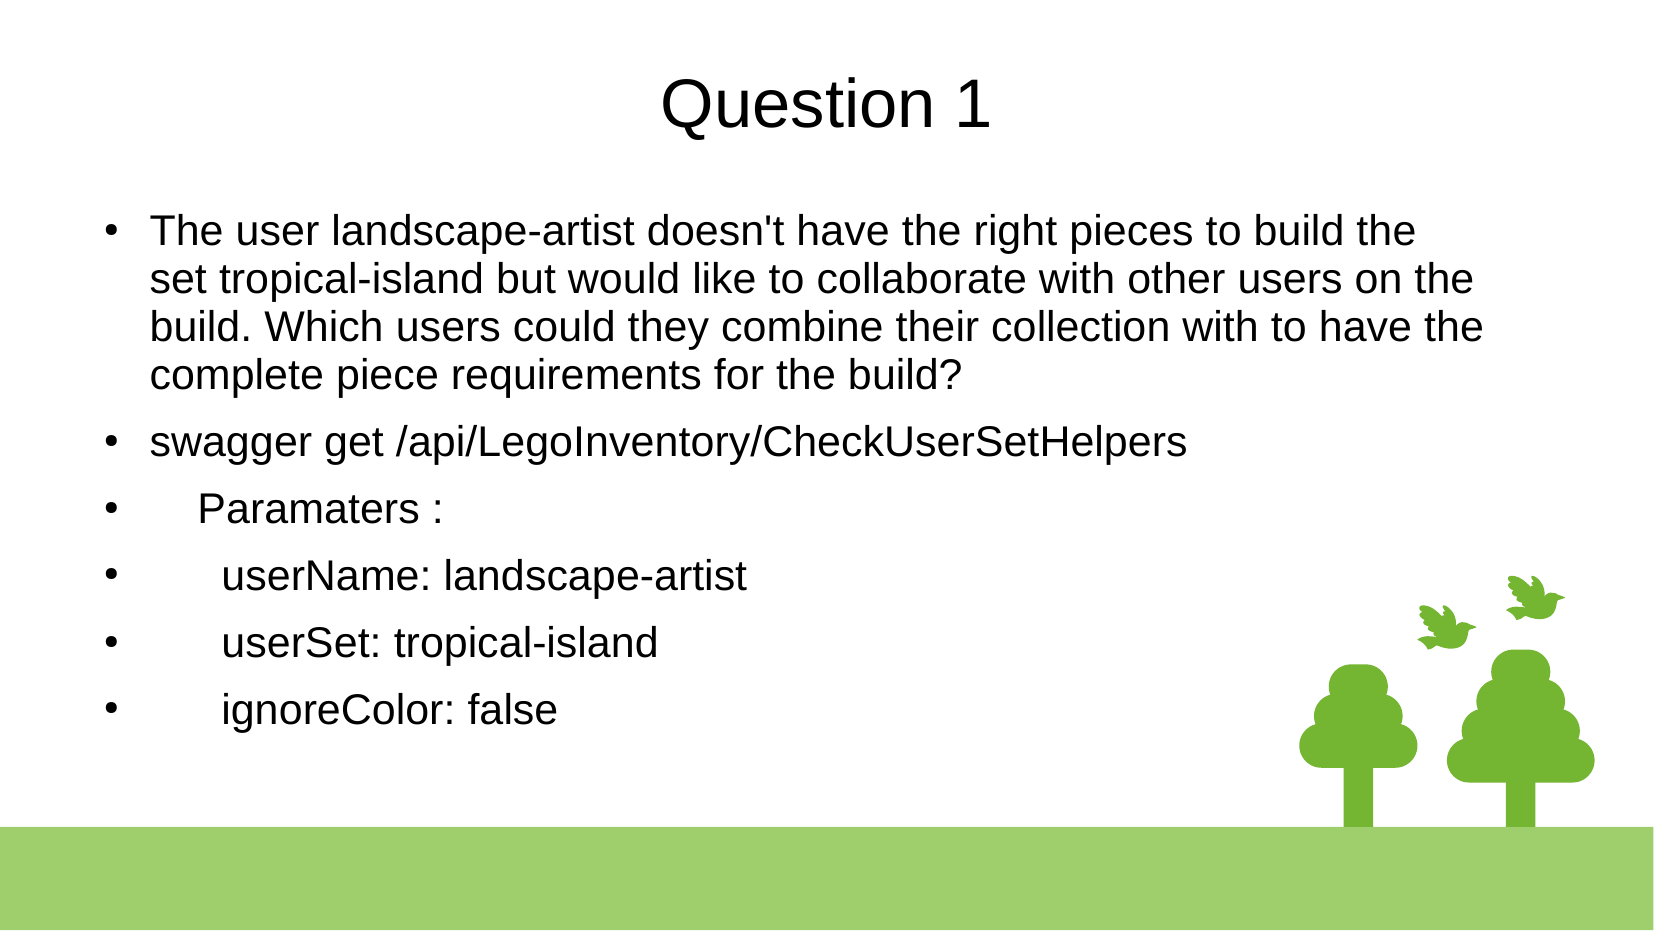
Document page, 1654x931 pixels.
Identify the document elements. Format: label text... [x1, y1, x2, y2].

title Question 1 [88, 29, 1565, 178]
list The user landscape-artist doesn't have the right pieces to build the set tropical-island but would like to collaborate with other users on the build. Which users could they combine their collection with to have the complete piece requirements for the build? swagger get /api/LegoInventory/CheckUserSetHelpers Paramaters : userName: landscape-artist userSet: tropical-island ignoreColor: false [88, 206, 1565, 739]
